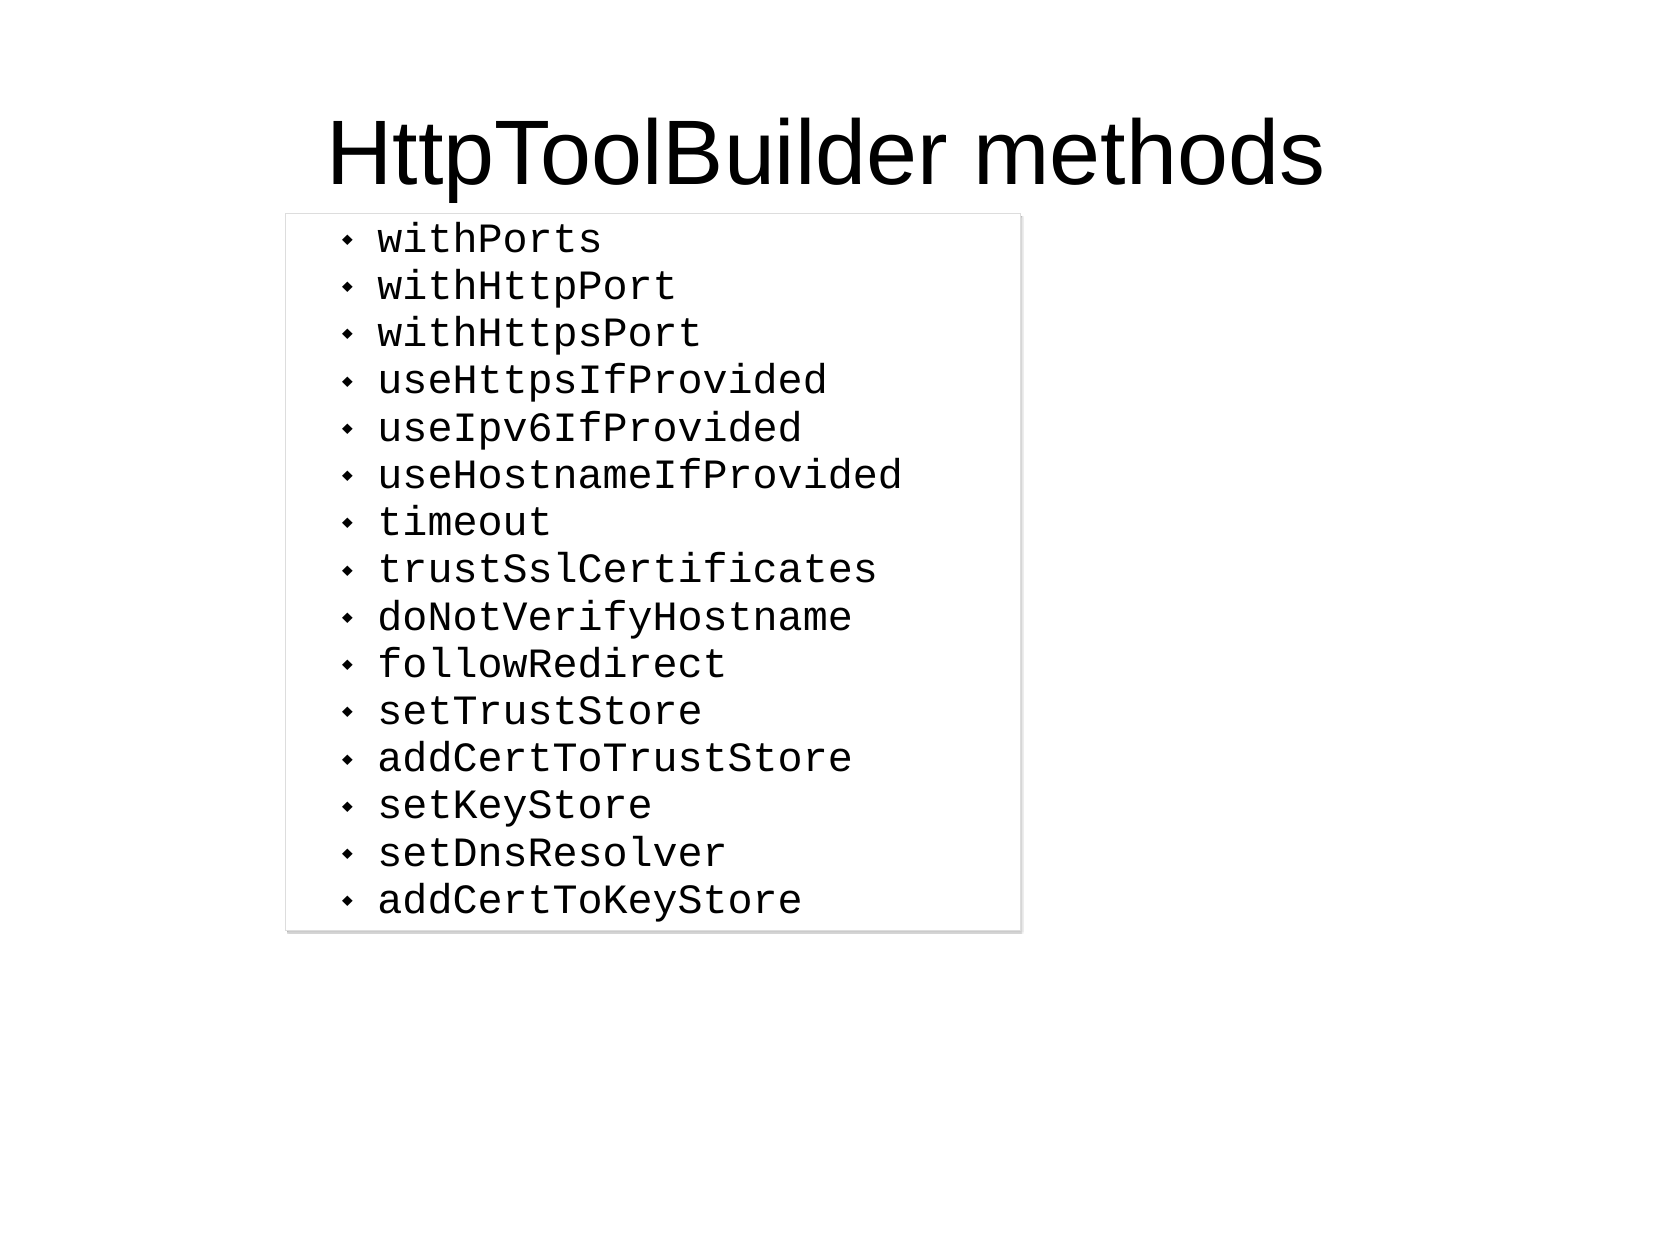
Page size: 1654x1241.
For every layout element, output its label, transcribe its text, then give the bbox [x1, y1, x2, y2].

subtitle withPorts withHttpPort withHttpsPort useHttpsIfProvided useIpv6IfProvided useHostnameIfProvided timeout trustSslCertificates doNotVerifyHostname followRedirect setTrustStore addCertToTrustStore setKeyStore setDnsResolver addCertToKeyStore [285, 213, 1021, 931]
title HttpToolBuilder methods [82, 49, 1571, 257]
